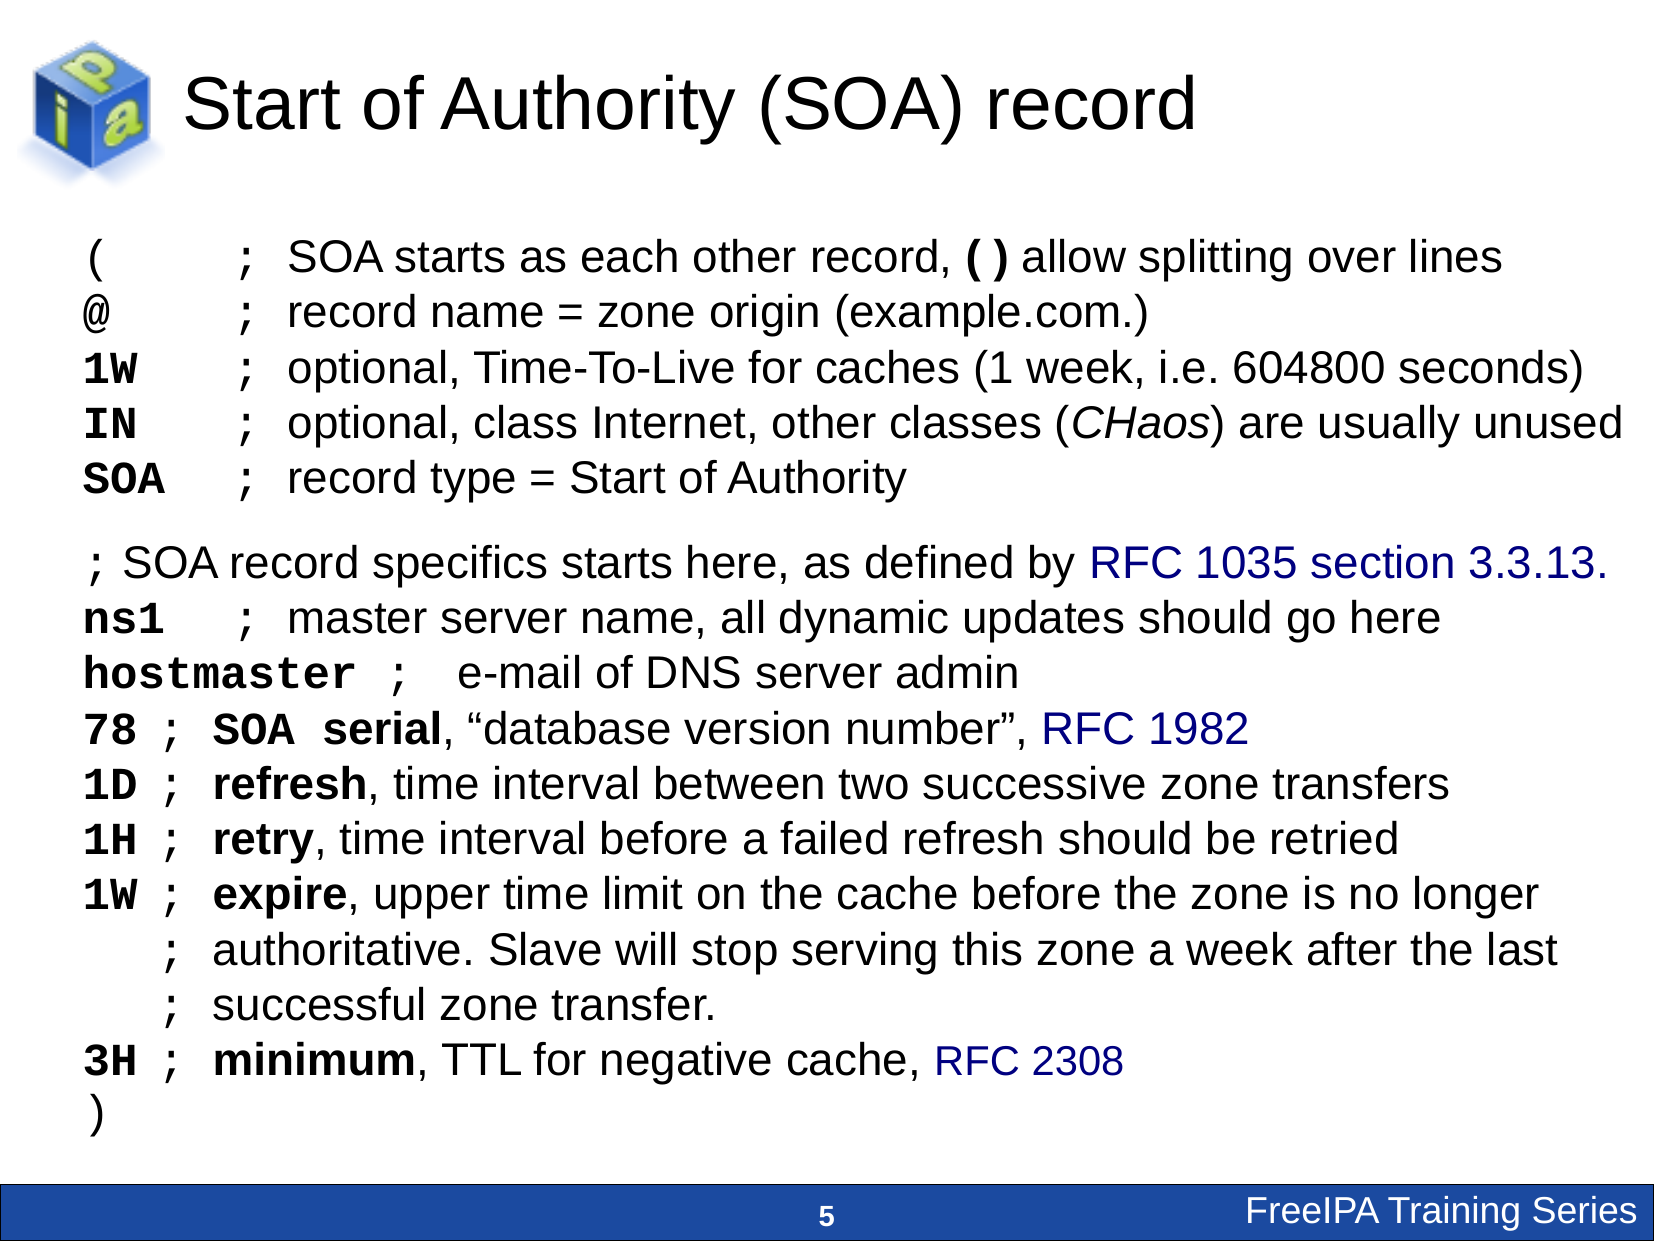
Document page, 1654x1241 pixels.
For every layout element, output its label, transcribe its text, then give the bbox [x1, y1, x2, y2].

list ( ; SOA starts as each other record, ( ) allow splitting over lines @ ; record name = zone origin (example.com.) 1W ; optional, Time-To-Live for caches (1 week, i.e. 604800 seconds) IN ; optional, class Internet, other classes (CHaos) are usually unused SOA ; record type = Start of Authority ; SOA record specifics starts here, as defined by RFC 1035 section 3.3.13. ns1 ; master server name, all dynamic updates should go here hostmaster ; e-mail of DNS server admin 78 ; SOA serial, “database version number”, RFC 1982 1D ; refresh, time interval between two successive zone transfers 1H ; retry, time interval before a failed refresh should be retried 1W ; expire, upper time limit on the cache before the zone is no longer ; authoritative. Slave will stop serving this zone a week after the last ; successful zone transfer. 3H ; minimum, TTL for negative cache, RFC 2308 ) [82, 231, 1654, 1241]
title Start of Authority (SOA) record [182, 31, 1579, 177]
picture [17, 34, 165, 193]
